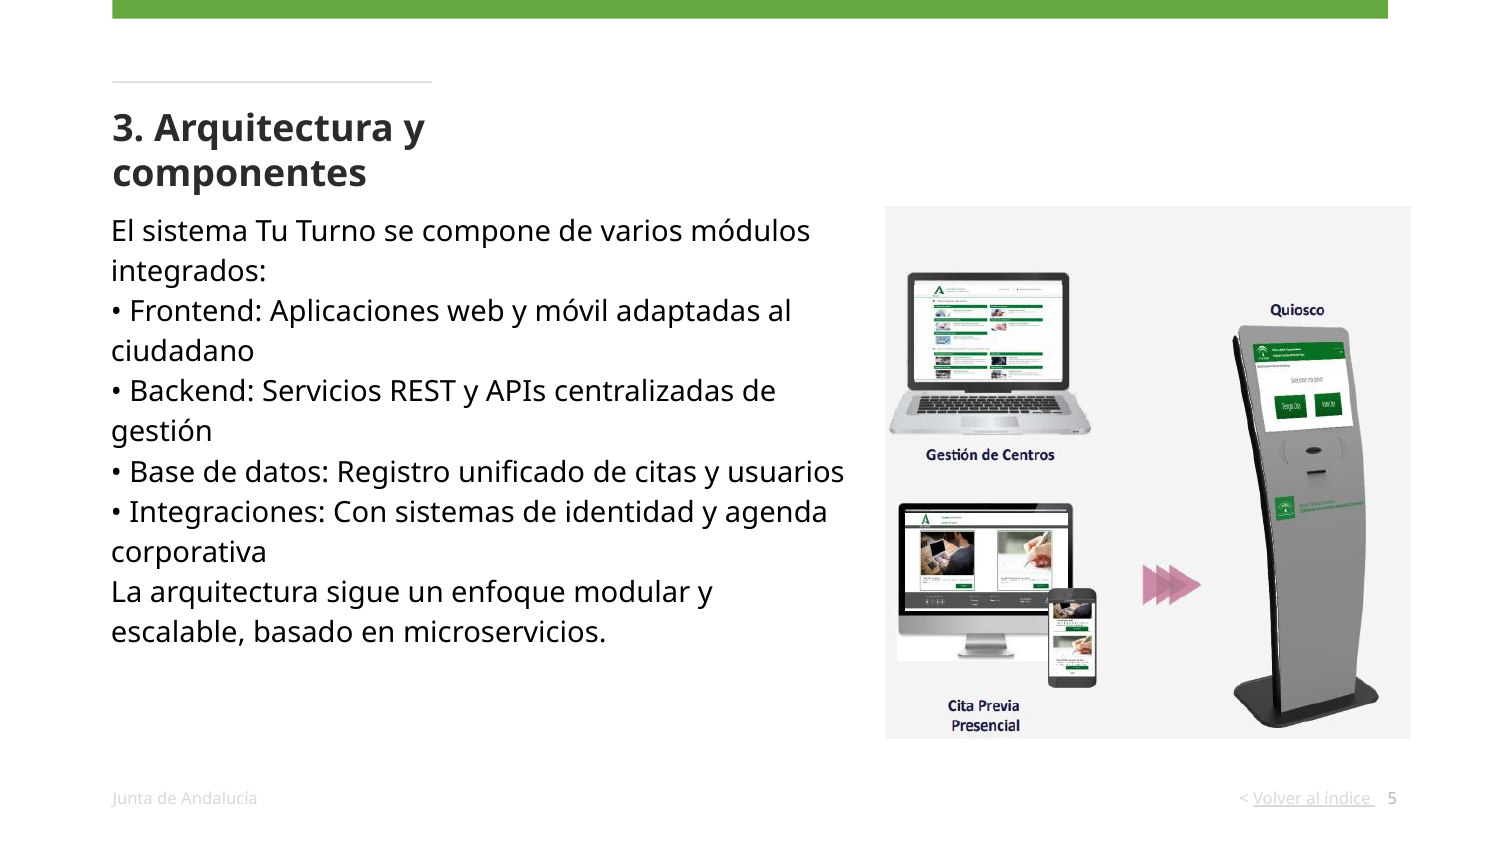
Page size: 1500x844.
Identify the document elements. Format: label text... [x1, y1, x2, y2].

picture [885, 206, 1411, 739]
text_box 3. Arquitectura y componentes [112, 104, 597, 206]
slide_number <número> [1387, 787, 1478, 844]
text_box [112, 0, 1388, 19]
text_box < Volver al índice [989, 787, 1376, 821]
text_box El sistema Tu Turno se compone de varios módulos integrados: • Frontend: Aplicaciones web y móvil adaptadas al ciudadano • Backend: Servicios REST y APIs centralizadas de gestión • Base de datos: Registro unificado de citas y usuarios • Integraciones: Con sistemas de identidad y agenda corporativa La arquitectura sigue un enfoque modular y escalable, basado en microservicios. [110, 206, 856, 731]
